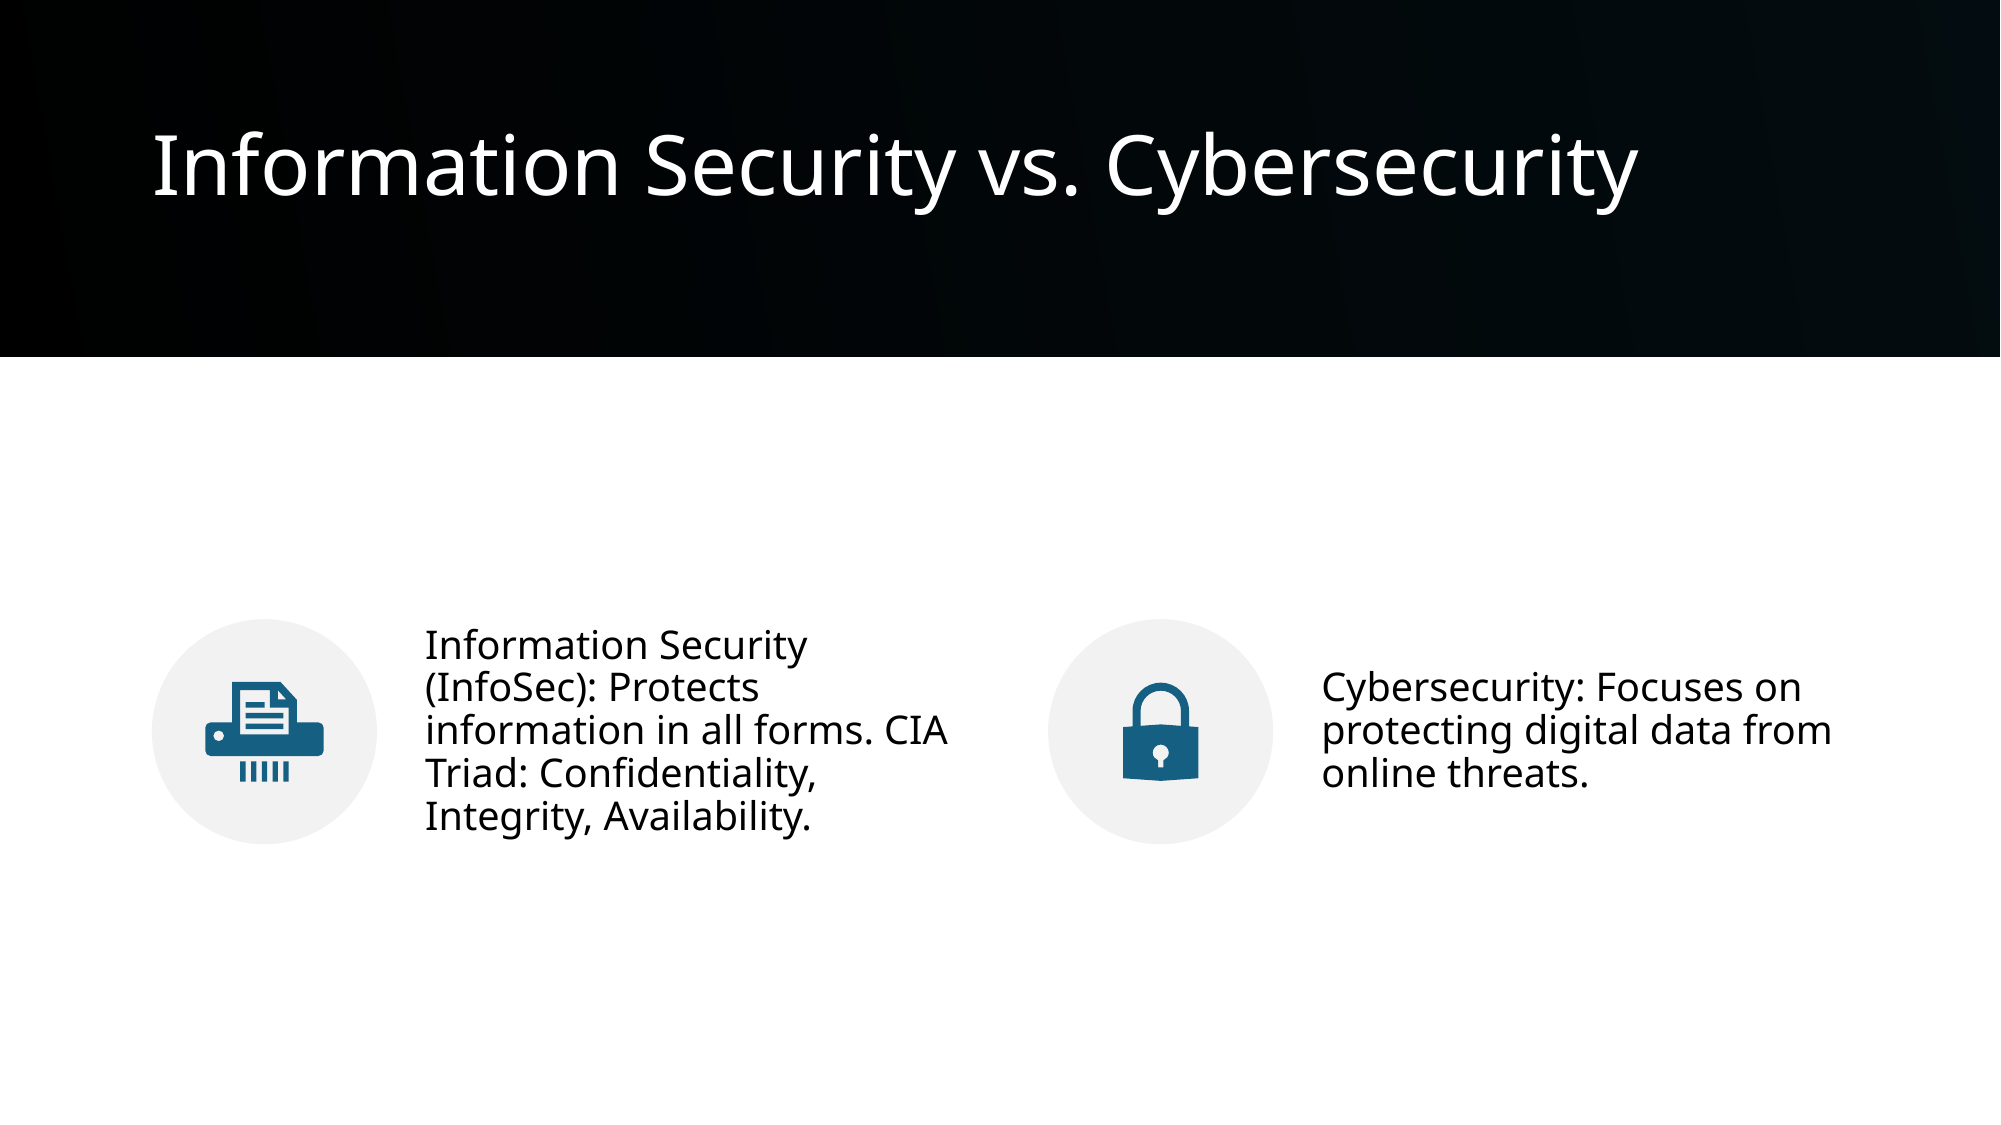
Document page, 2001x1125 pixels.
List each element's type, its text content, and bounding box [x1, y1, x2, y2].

text_box Cybersecurity: Focuses on protecting digital data from online threats. [1321, 619, 1852, 845]
text_box [0, 0, 2000, 1125]
title Information Security vs. Cybersecurity [226, 57, 1822, 316]
text_box Information Security (InfoSec): Protects information in all forms. CIA Triad: Confidentiality, Integrity, Availability. [425, 619, 956, 845]
